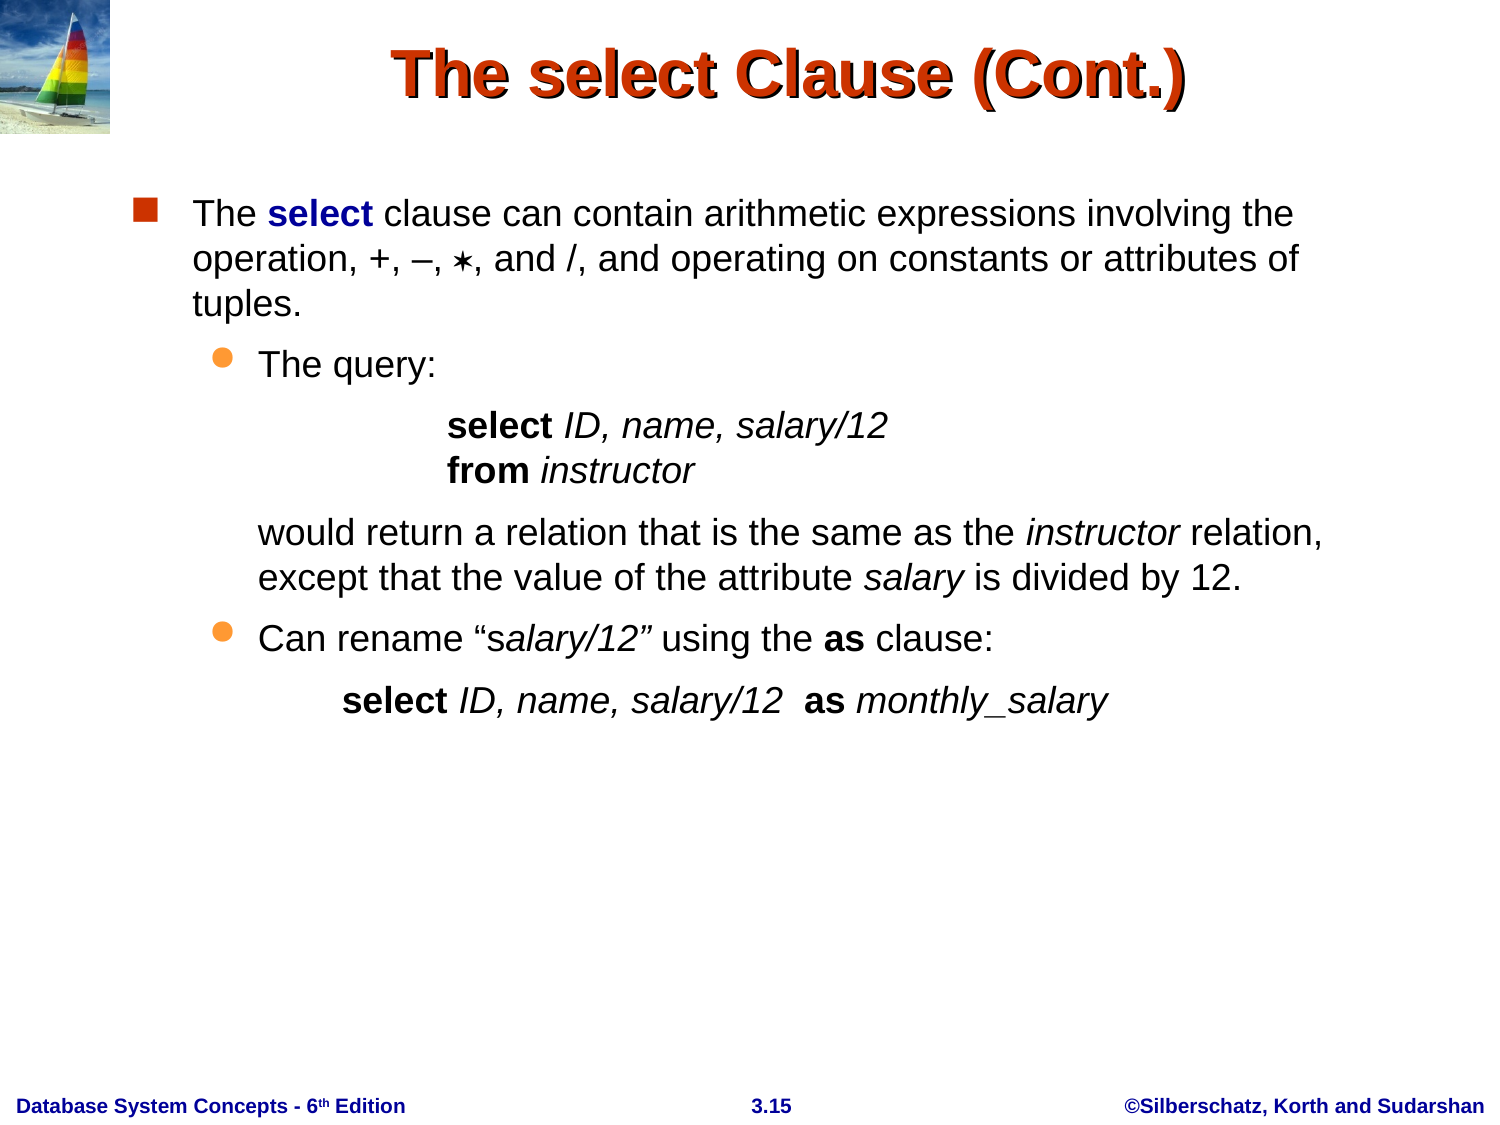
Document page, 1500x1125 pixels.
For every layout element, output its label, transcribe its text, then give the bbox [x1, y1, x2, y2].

picture [0, 0, 110, 134]
list The select clause can contain arithmetic expressions involving the operation, +, –, , and /, and operating on constants or attributes of tuples. The query: select ID, name, salary/12 from instructor would return a relation that is the same as the instructor relation, except that the value of the attribute salary is divided by 12. Can rename “salary/12” using the as clause: select ID, name, salary/12 as monthly_salary [121, 181, 1408, 1031]
title The select Clause (Cont.) [125, 19, 1451, 120]
